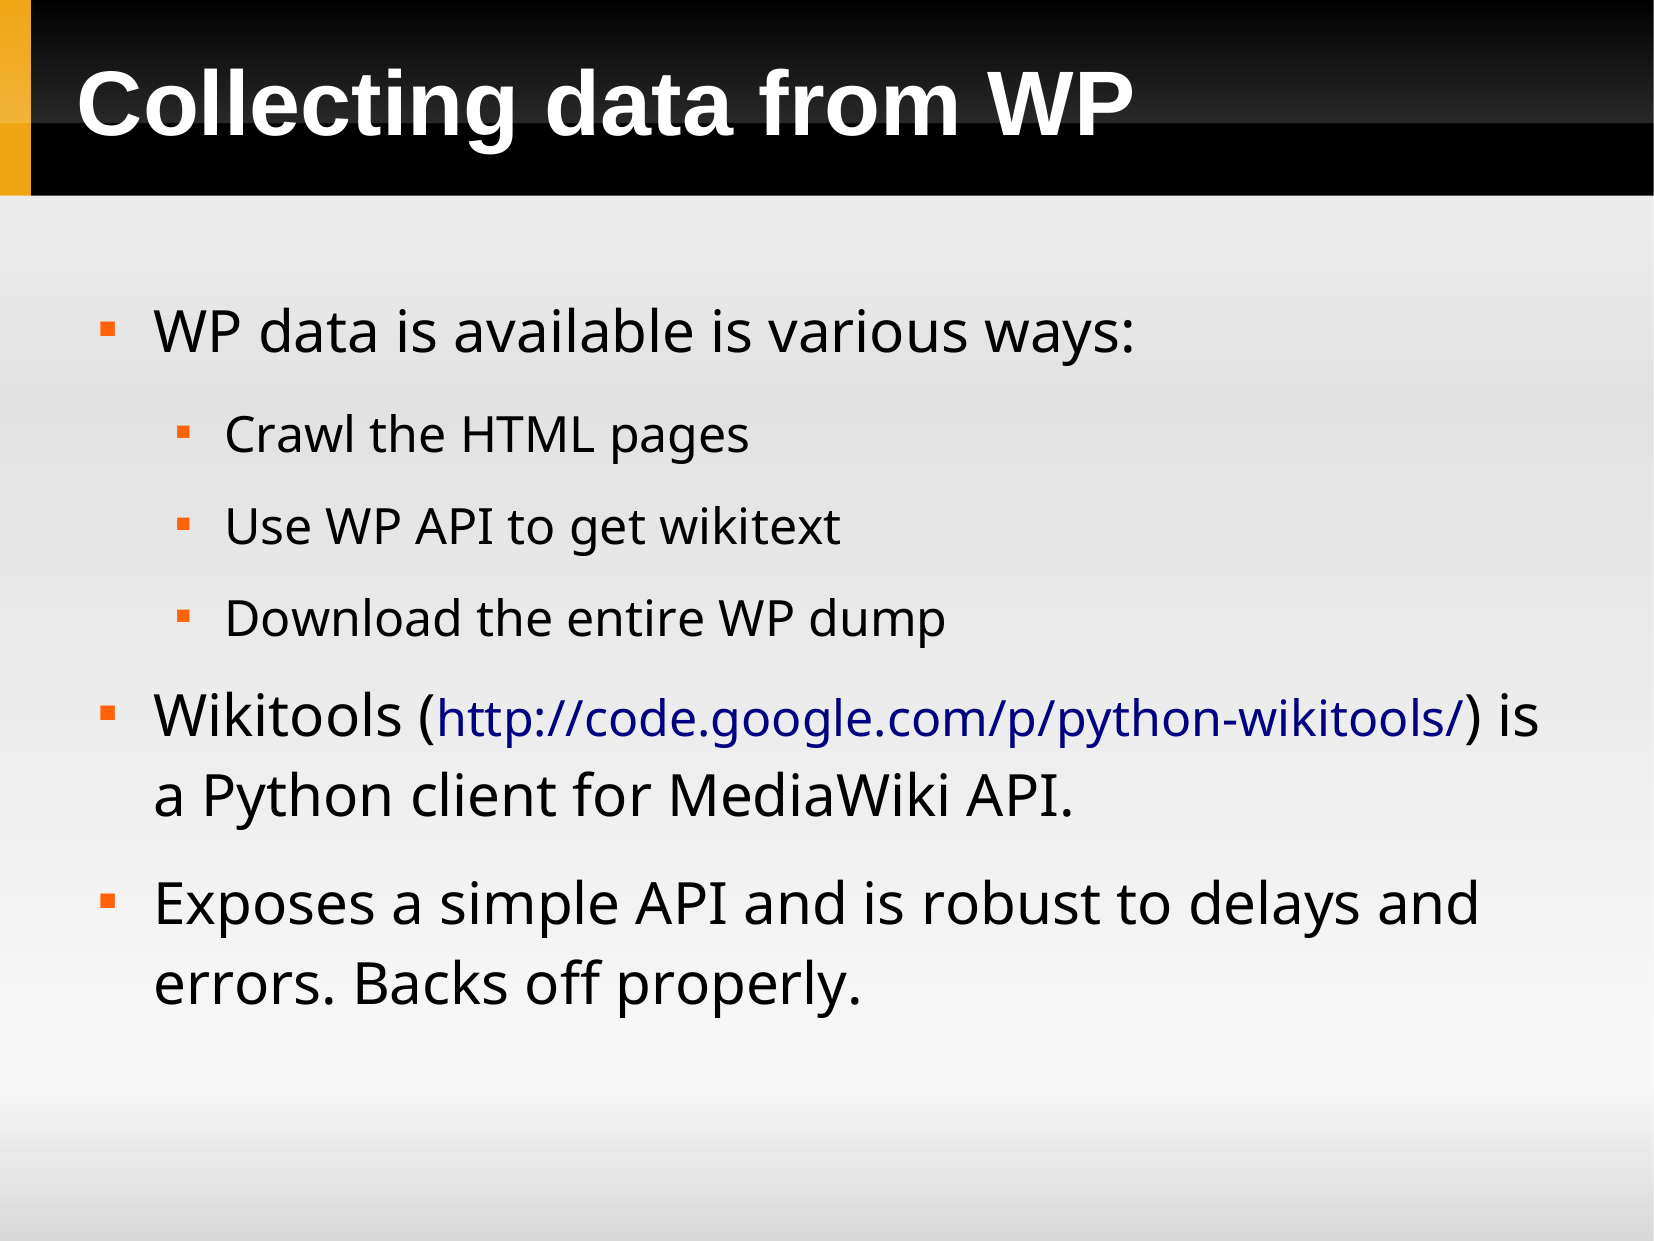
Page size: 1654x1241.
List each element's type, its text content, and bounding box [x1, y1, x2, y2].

title Collecting data from WP [76, 7, 1565, 200]
list WP data is available is various ways: Crawl the HTML pages Use WP API to get wikitext Download the entire WP dump Wikitools (http://code.google.com/p/python-wikitools/) is a Python client for MediaWiki API. Exposes a simple API and is robust to delays and errors. Backs off properly. [82, 290, 1571, 1094]
picture [0, 0, 1654, 1241]
